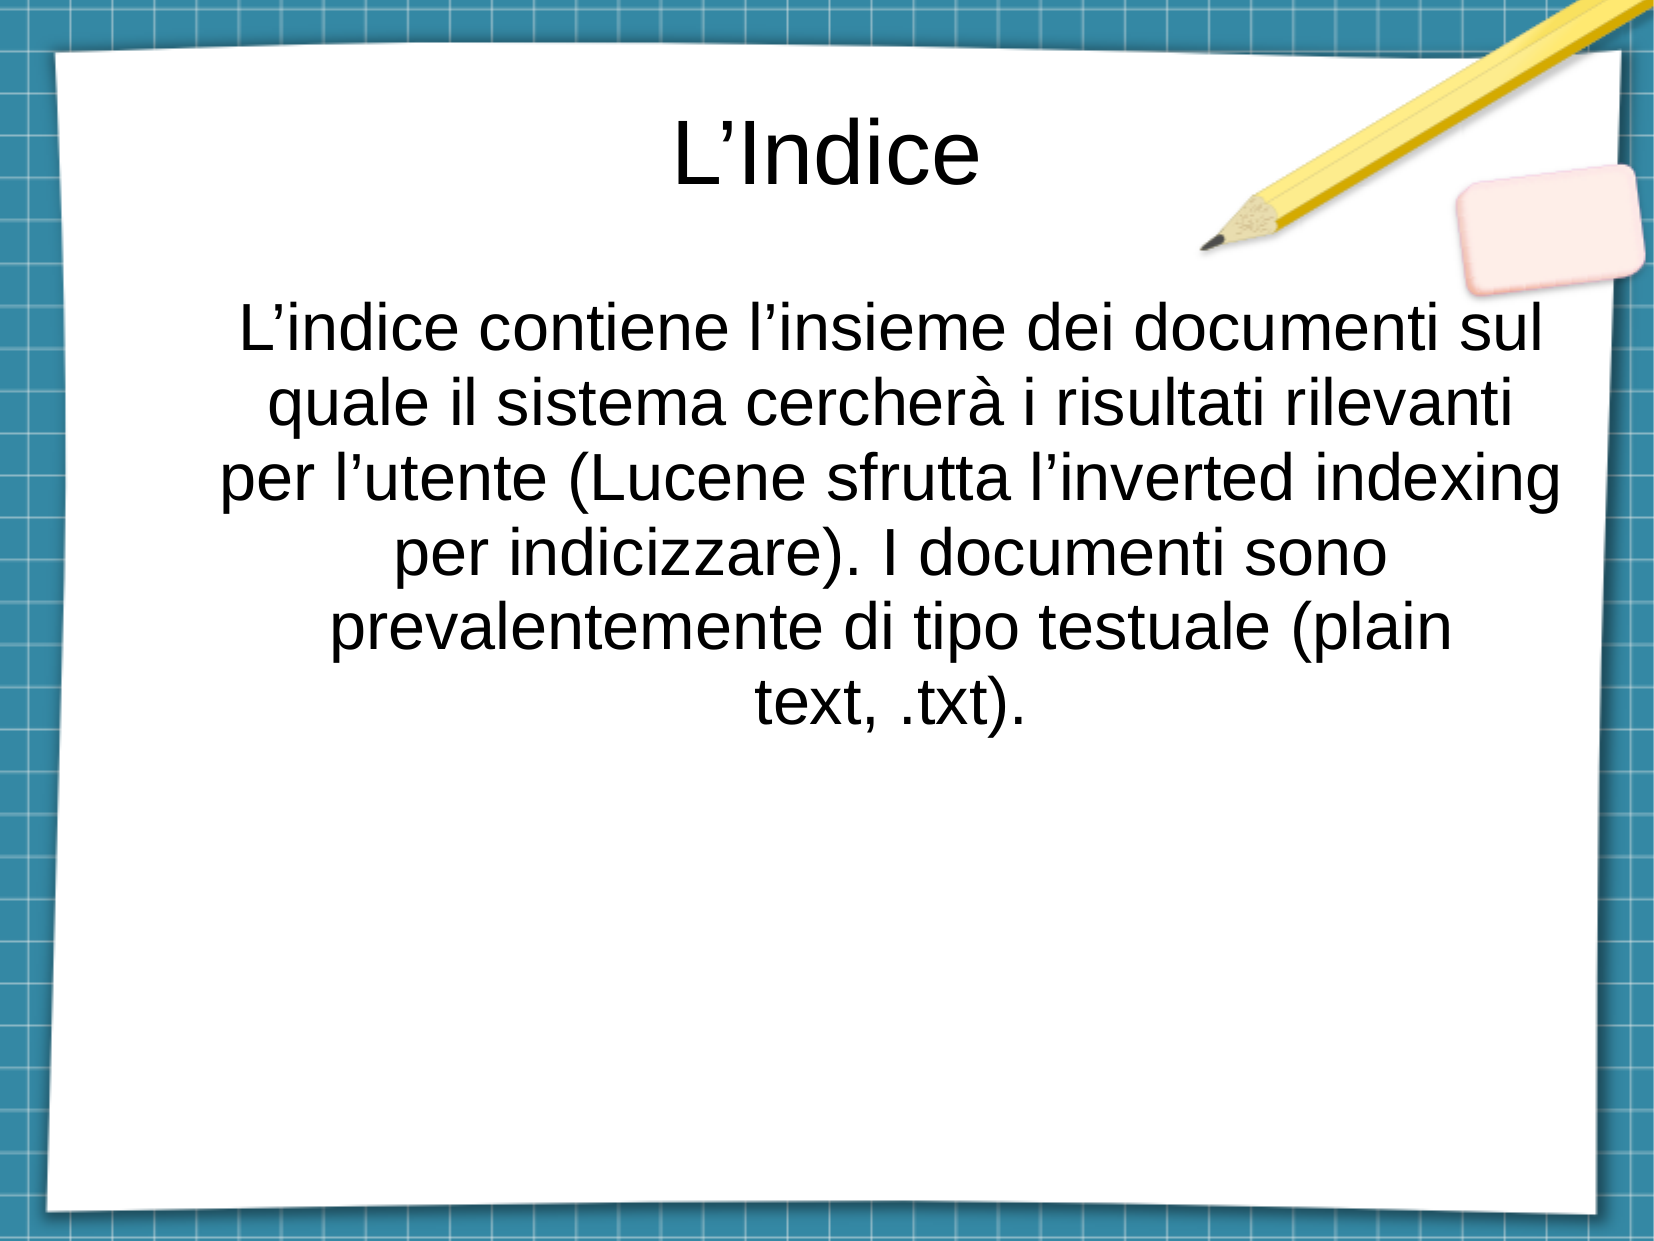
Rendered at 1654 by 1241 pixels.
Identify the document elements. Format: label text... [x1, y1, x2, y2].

picture [0, 0, 1654, 1241]
list L’indice contiene l’insieme dei documenti sul quale il sistema cercherà i risultati rilevanti per l’utente (Lucene sfrutta l’inverted indexing per indicizzare). I documenti sono prevalentemente di tipo testuale (plain text, .txt). [82, 290, 1571, 1010]
title L’Indice [82, 49, 1571, 257]
